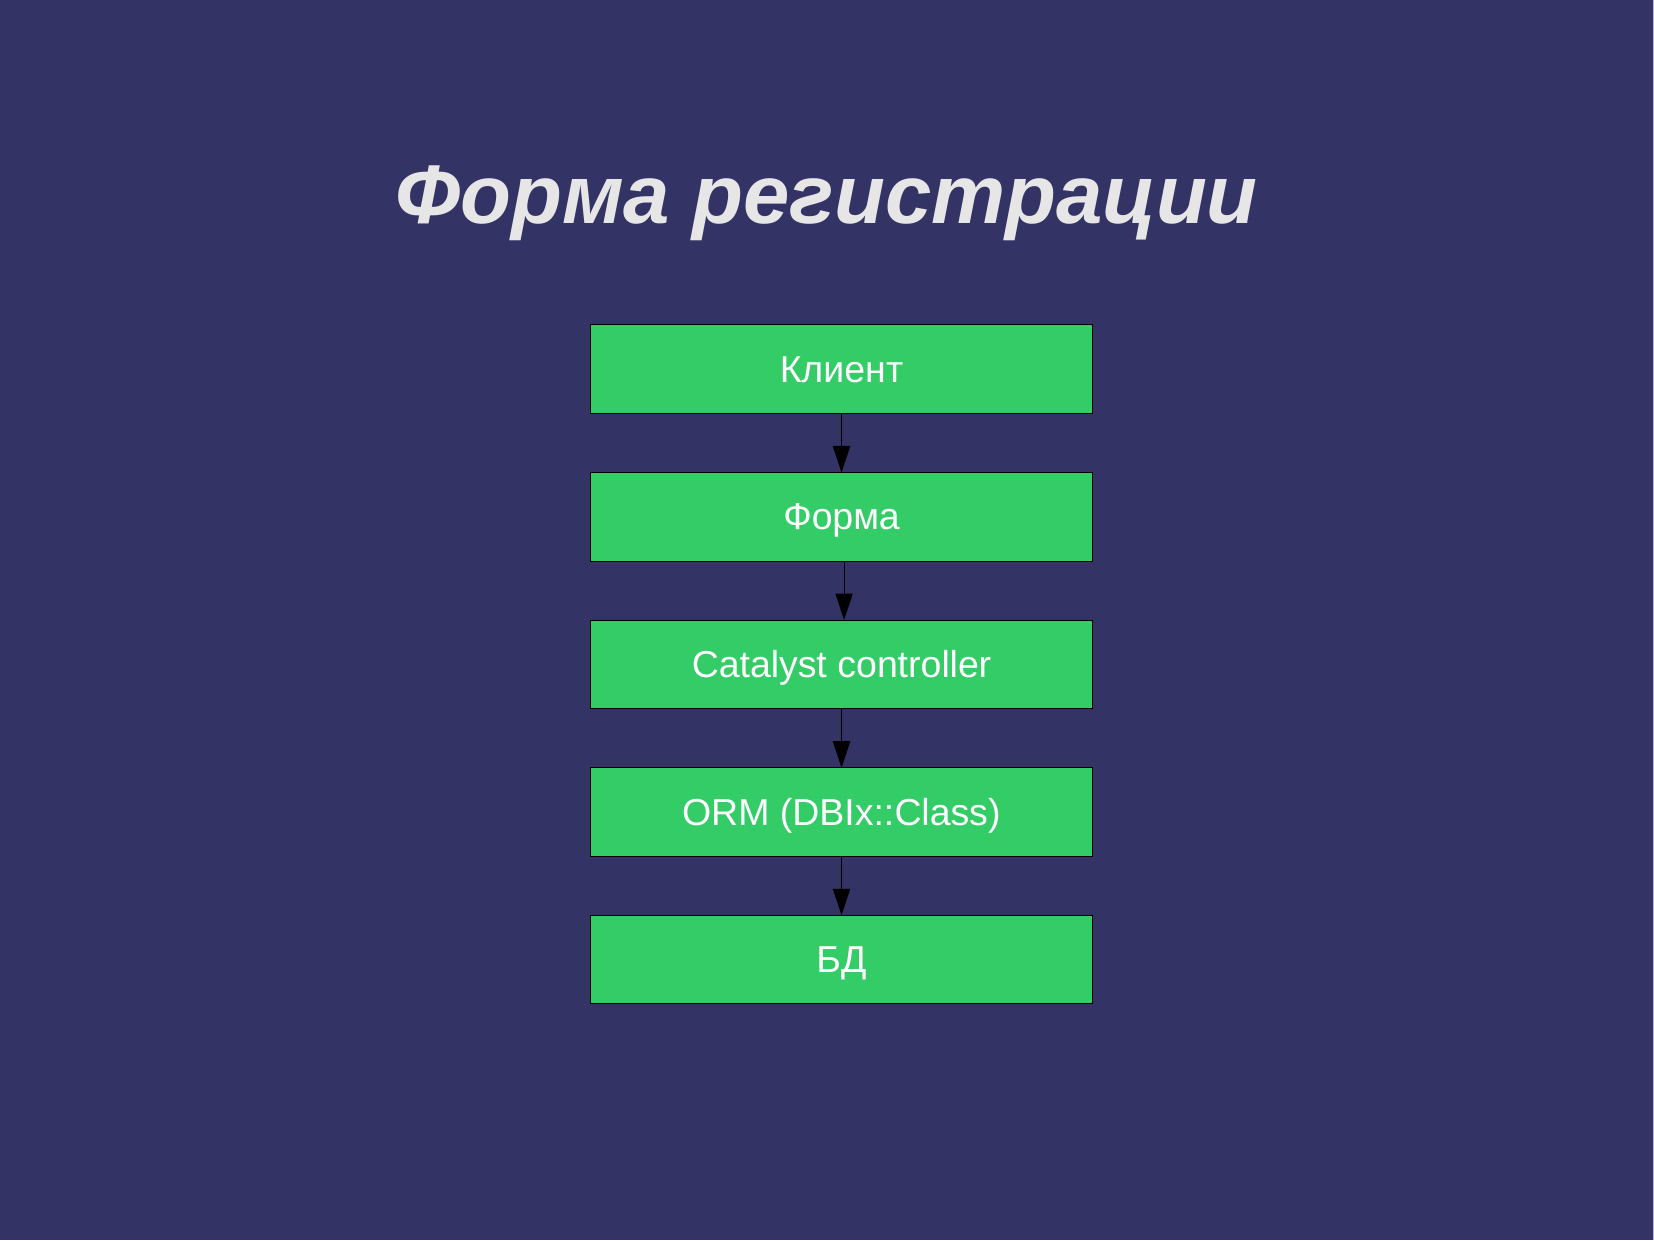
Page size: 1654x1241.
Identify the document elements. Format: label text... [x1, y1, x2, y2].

text_box Клиент [590, 324, 1093, 414]
text_box ORM (DBIx::Class) [590, 767, 1093, 857]
title Форма регистрации [118, 90, 1536, 298]
text_box Форма [590, 472, 1093, 562]
text_box Catalyst controller [590, 620, 1093, 709]
text_box БД [590, 915, 1093, 1004]
